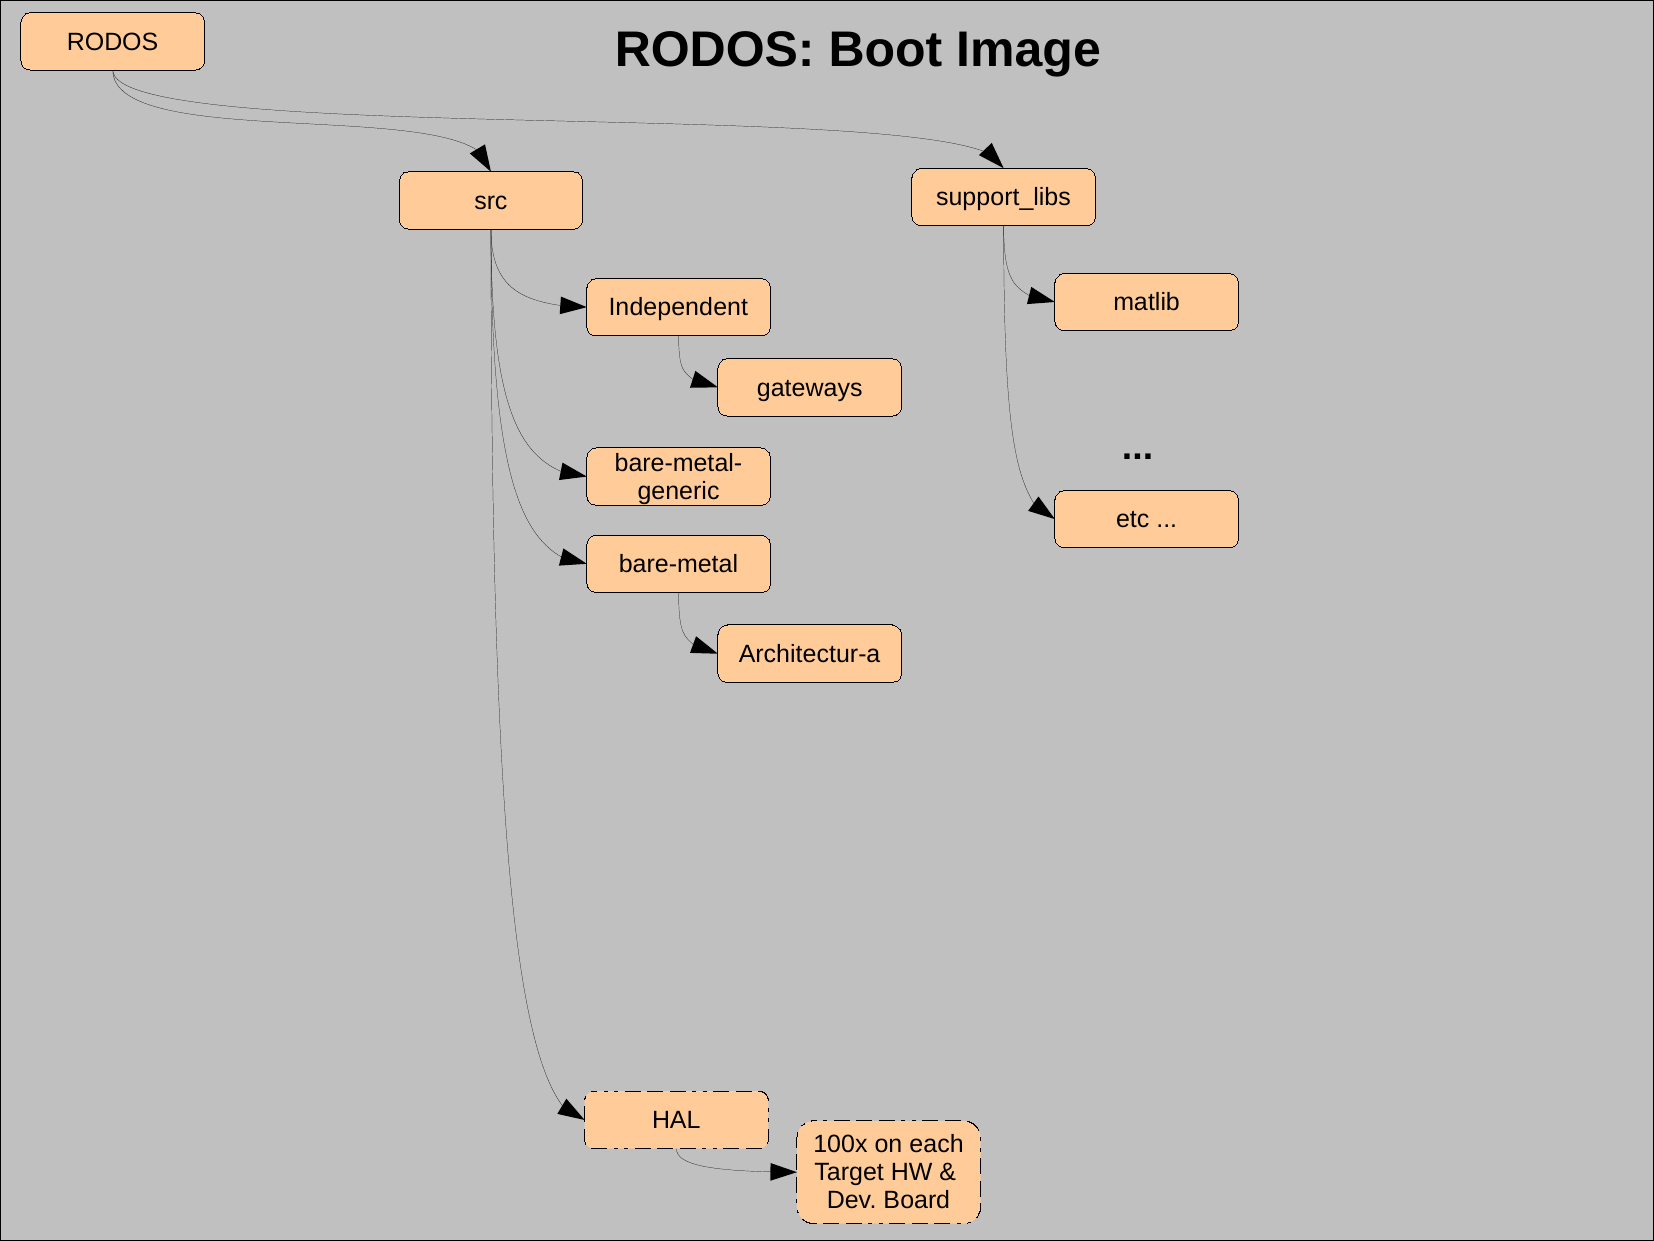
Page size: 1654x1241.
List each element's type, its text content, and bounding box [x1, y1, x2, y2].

text_box matlib [1054, 273, 1239, 331]
text_box bare-metal [586, 535, 771, 593]
text_box gateways [717, 358, 902, 417]
text_box Architectur-a [717, 624, 902, 683]
text_box src [399, 171, 583, 230]
text_box bare-metal- generic [586, 447, 771, 506]
text_box etc ... [1054, 490, 1239, 548]
text_box 100x on each Target HW & Dev. Board [796, 1120, 981, 1224]
text_box support_libs [911, 168, 1096, 226]
text_box ... [1107, 417, 1169, 475]
text_box RODOS [20, 12, 205, 71]
text_box HAL [584, 1091, 769, 1149]
text_box RODOS: Boot Image [600, 13, 1116, 85]
text_box Independent [586, 278, 771, 336]
text_box [0, 0, 1654, 1241]
